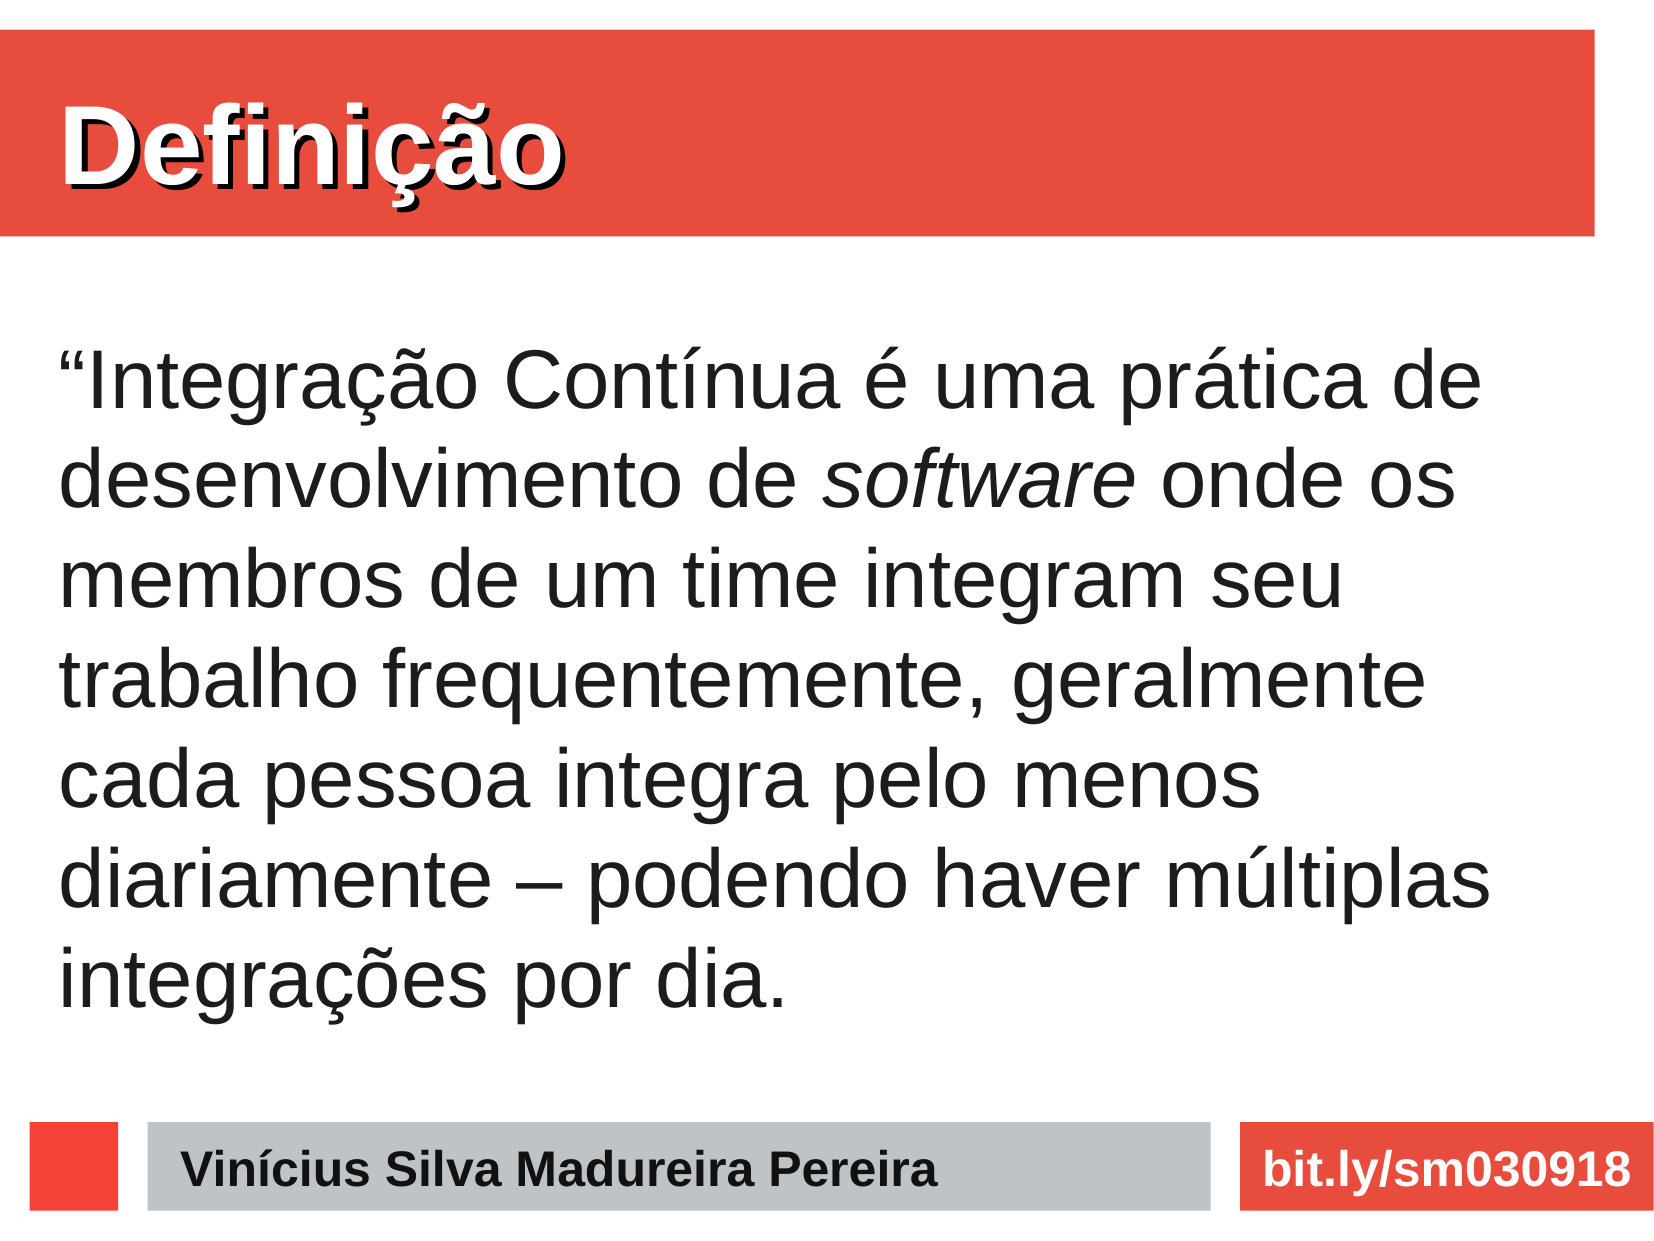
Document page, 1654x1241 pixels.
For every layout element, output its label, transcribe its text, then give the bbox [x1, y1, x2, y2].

text_box Vinícius Silva Madureira Pereira [165, 1133, 1170, 1205]
text_box bit.ly/sm030918 [1228, 1133, 1654, 1205]
title Definição [59, 59, 1595, 207]
list “Integração Contínua é uma prática de desenvolvimento de software onde os membros de um time integram seu trabalho frequentemente, geralmente cada pessoa integra pelo menos diariamente – podendo haver múltiplas integrações por dia. [59, 324, 1565, 1093]
